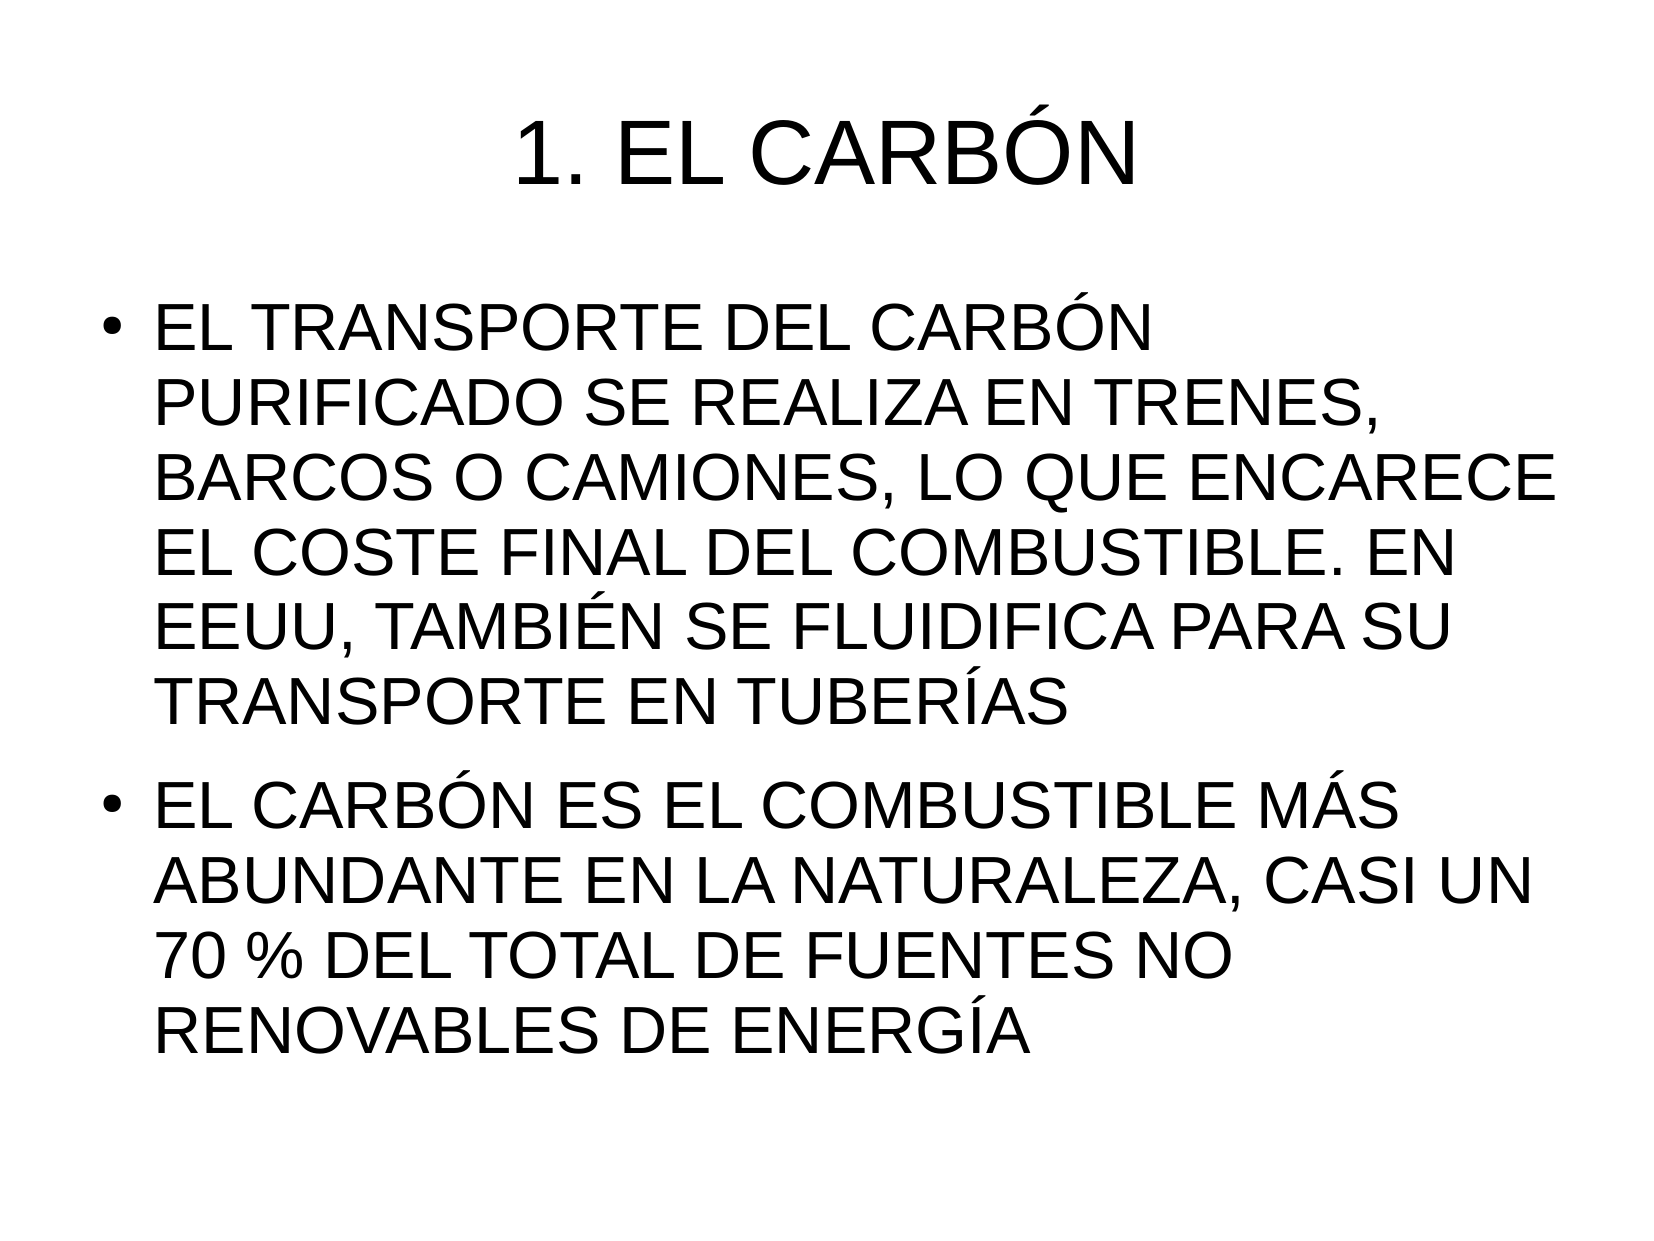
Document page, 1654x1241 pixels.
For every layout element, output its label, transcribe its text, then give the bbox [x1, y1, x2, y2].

list EL TRANSPORTE DEL CARBÓN PURIFICADO SE REALIZA EN TRENES, BARCOS O CAMIONES, LO QUE ENCARECE EL COSTE FINAL DEL COMBUSTIBLE. EN EEUU, TAMBIÉN SE FLUIDIFICA PARA SU TRANSPORTE EN TUBERÍAS EL CARBÓN ES EL COMBUSTIBLE MÁS ABUNDANTE EN LA NATURALEZA, CASI UN 70 % DEL TOTAL DE FUENTES NO RENOVABLES DE ENERGÍA [82, 290, 1571, 1109]
title 1. EL CARBÓN [82, 56, 1571, 250]
